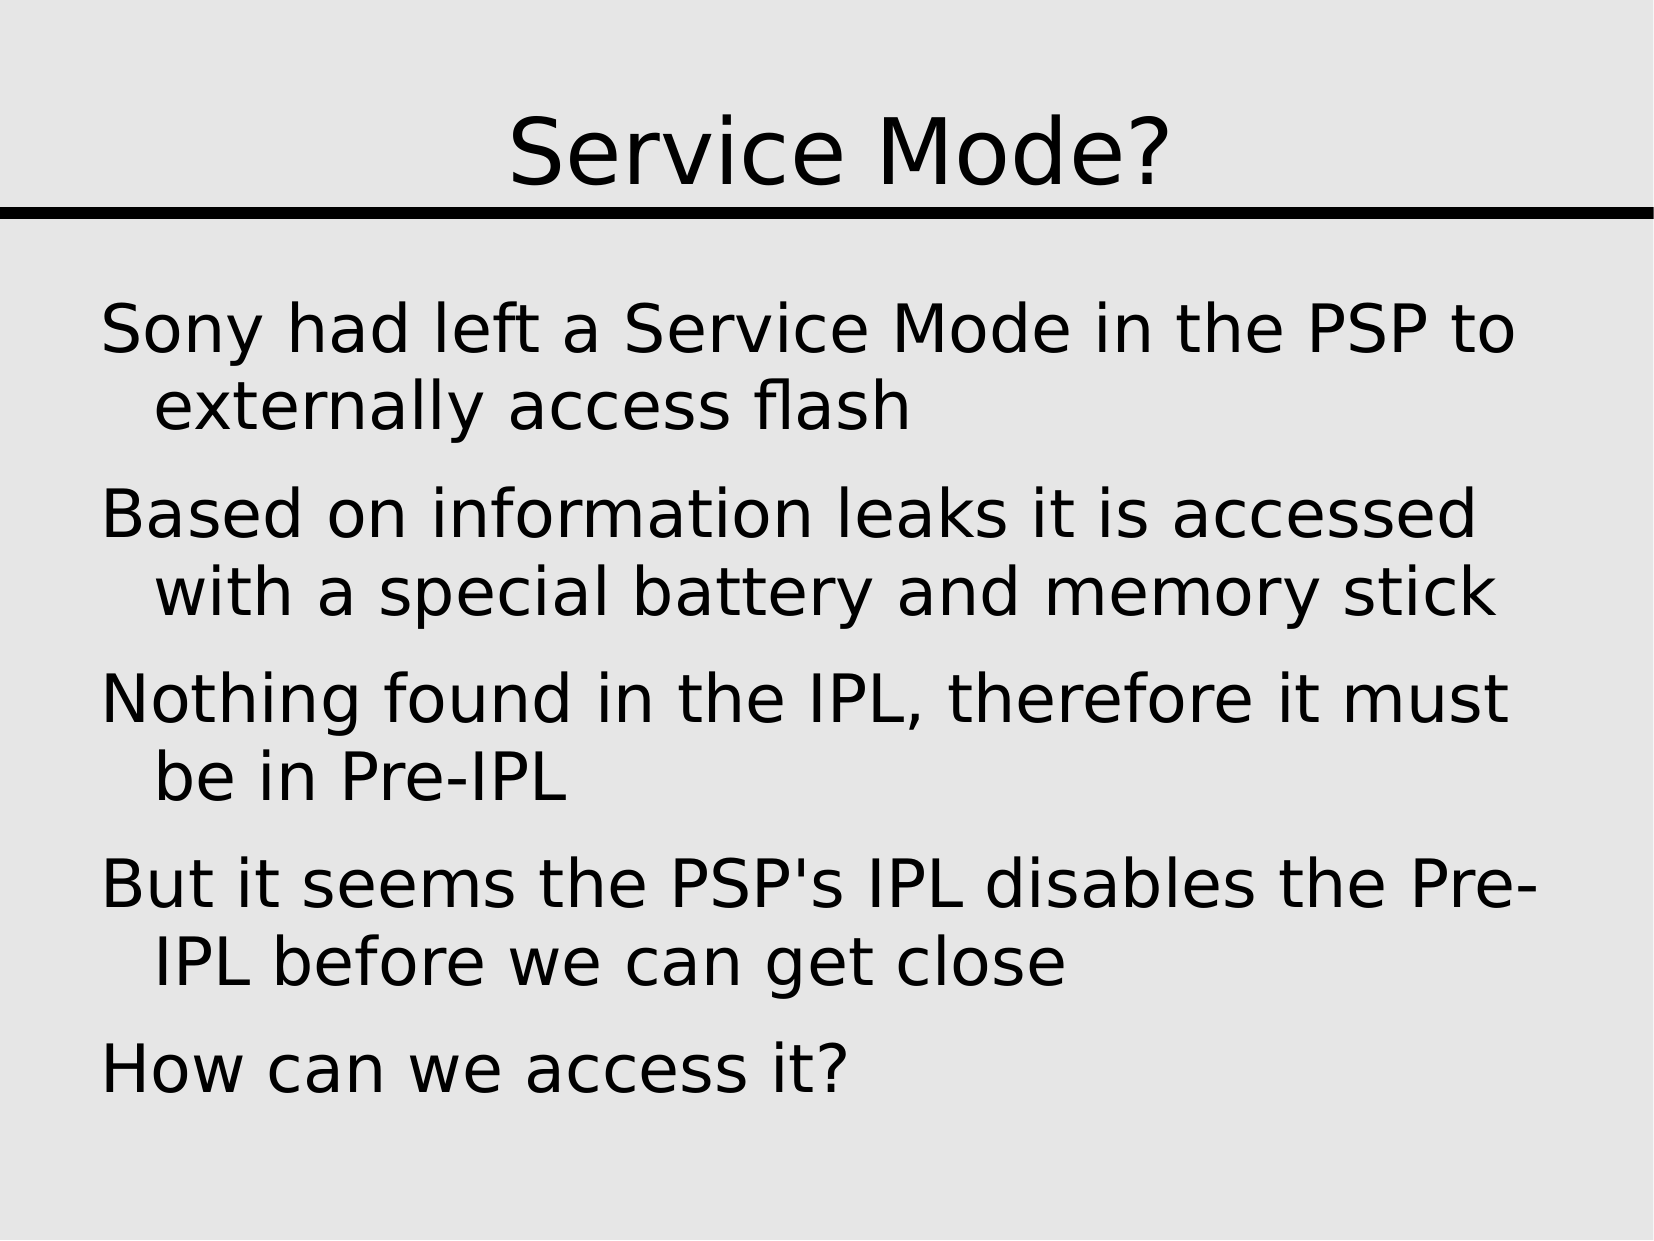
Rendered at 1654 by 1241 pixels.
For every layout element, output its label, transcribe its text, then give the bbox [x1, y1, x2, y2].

list Sony had left a Service Mode in the PSP to externally access flash Based on information leaks it is accessed with a special battery and memory stick Nothing found in the IPL, therefore it must be in Pre-IPL But it seems the PSP's IPL disables the Pre-IPL before we can get close How can we access it? [82, 290, 1571, 1109]
title Service Mode? [82, 49, 1571, 257]
